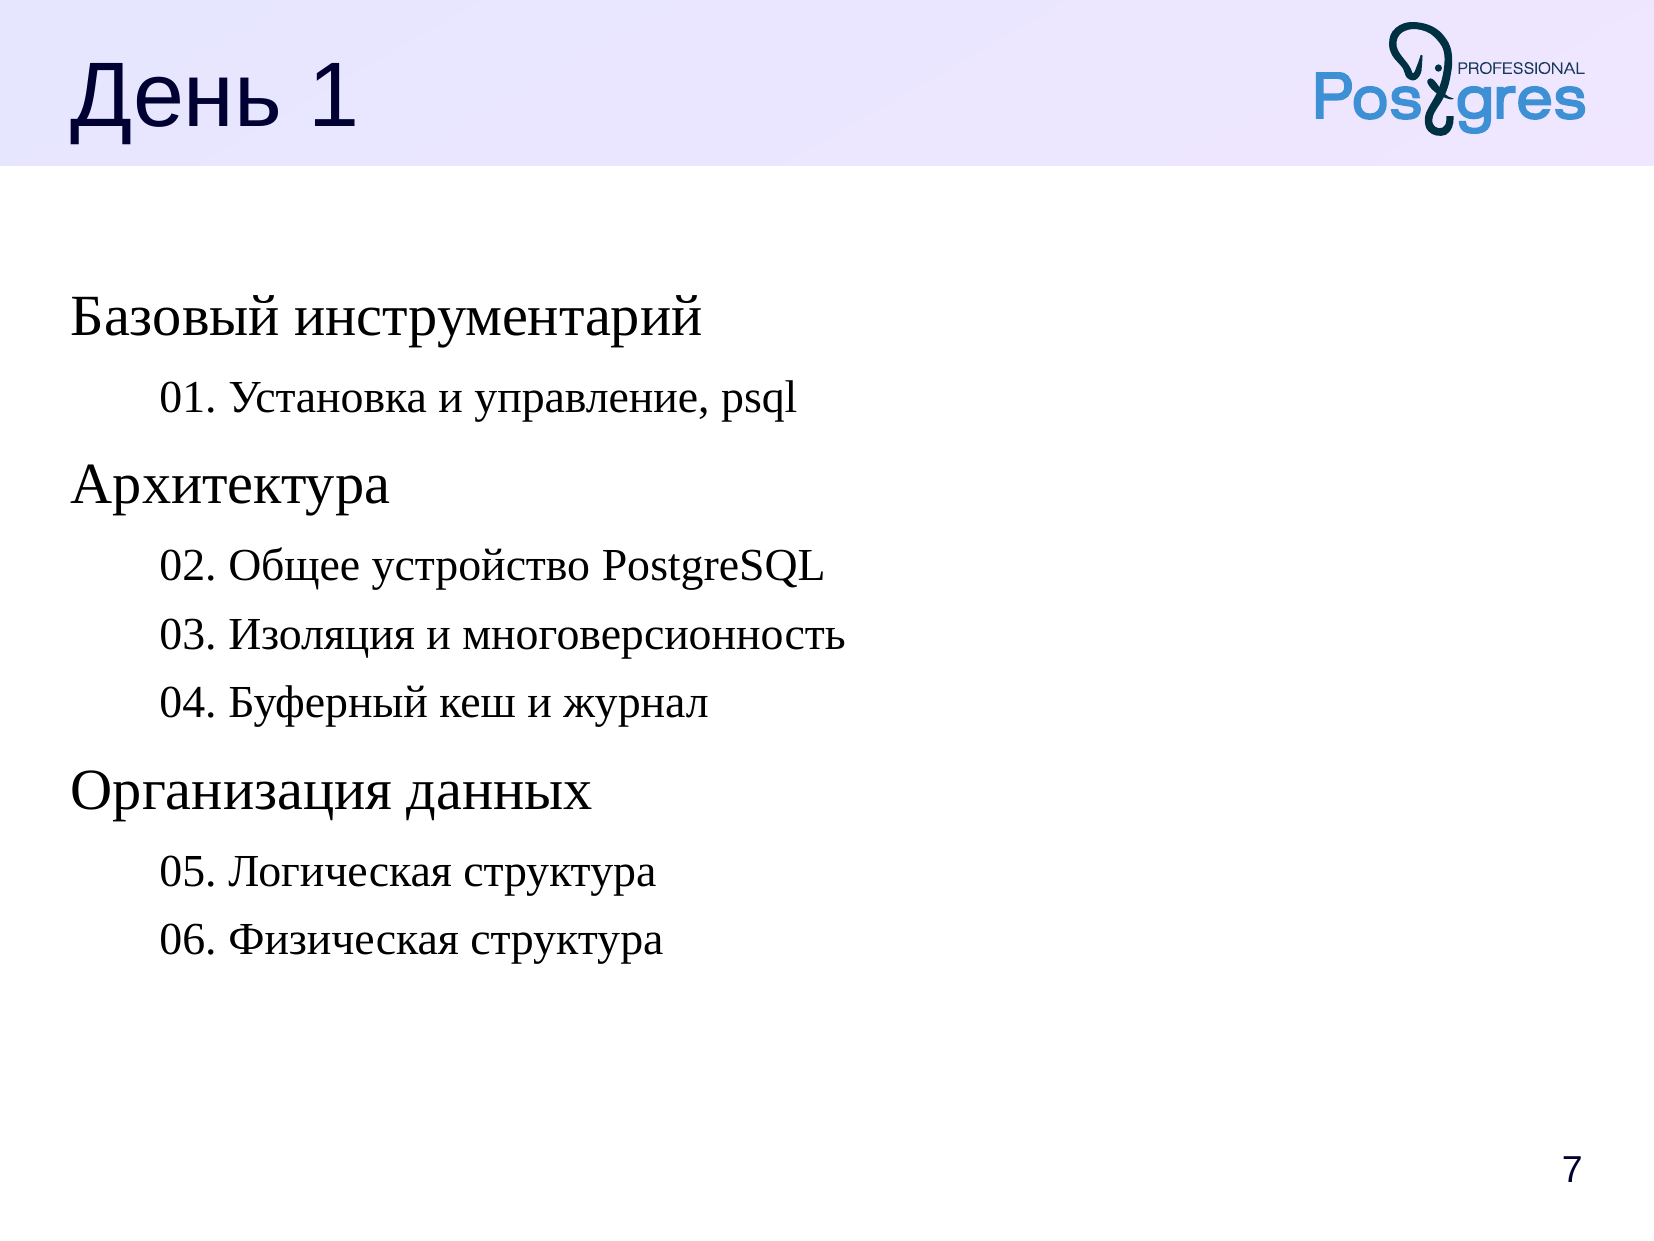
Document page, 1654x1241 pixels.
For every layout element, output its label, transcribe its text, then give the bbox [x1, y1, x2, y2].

title День 1 [70, 43, 1241, 147]
list Базовый инструментарий 01. Установка и управление, psql Архитектура 02. Общее устройство PostgreSQL 03. Изоляция и многоверсионность 04. Буферный кеш и журнал Организация данных 05. Логическая структура 06. Физическая структура [70, 283, 1583, 1134]
